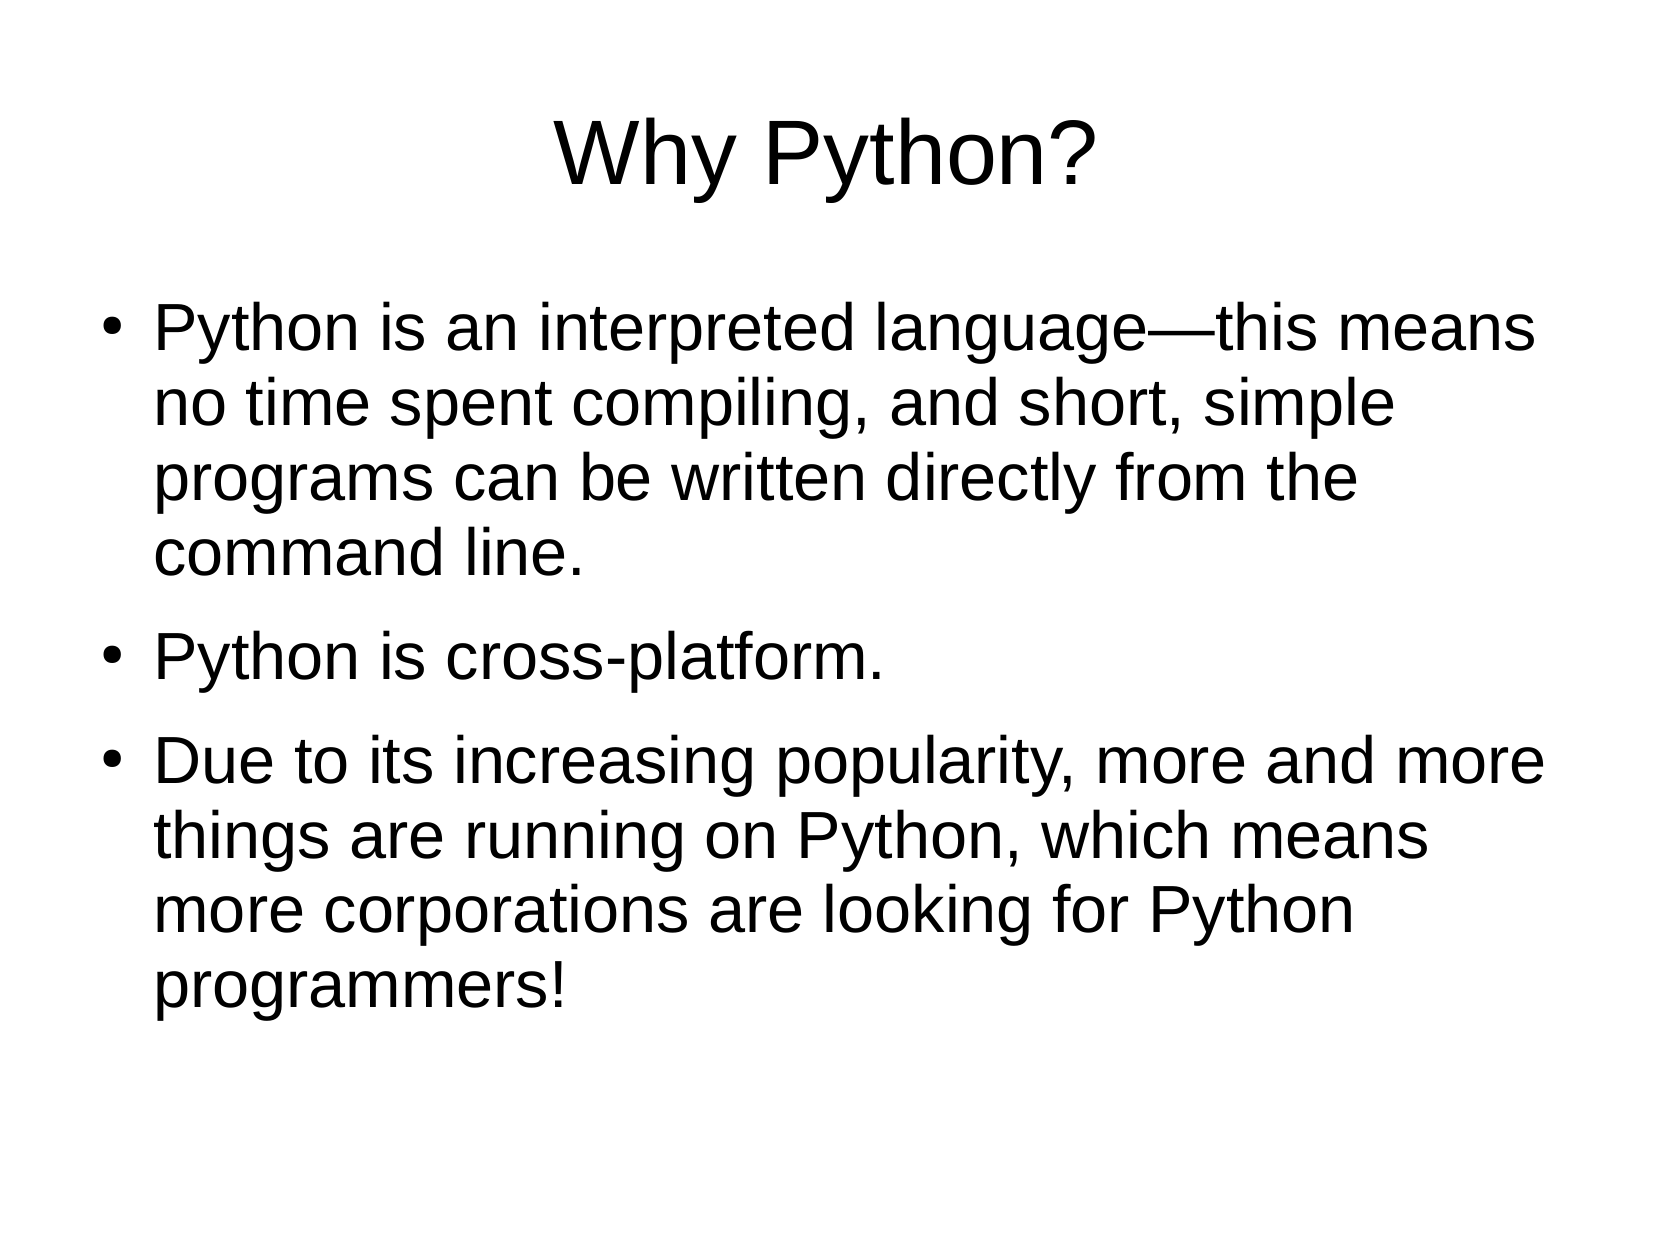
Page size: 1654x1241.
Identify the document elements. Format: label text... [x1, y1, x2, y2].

title Why Python? [82, 49, 1571, 257]
list Python is an interpreted language—this means no time spent compiling, and short, simple programs can be written directly from the command line. Python is cross-platform. Due to its increasing popularity, more and more things are running on Python, which means more corporations are looking for Python programmers! [82, 290, 1571, 1109]
